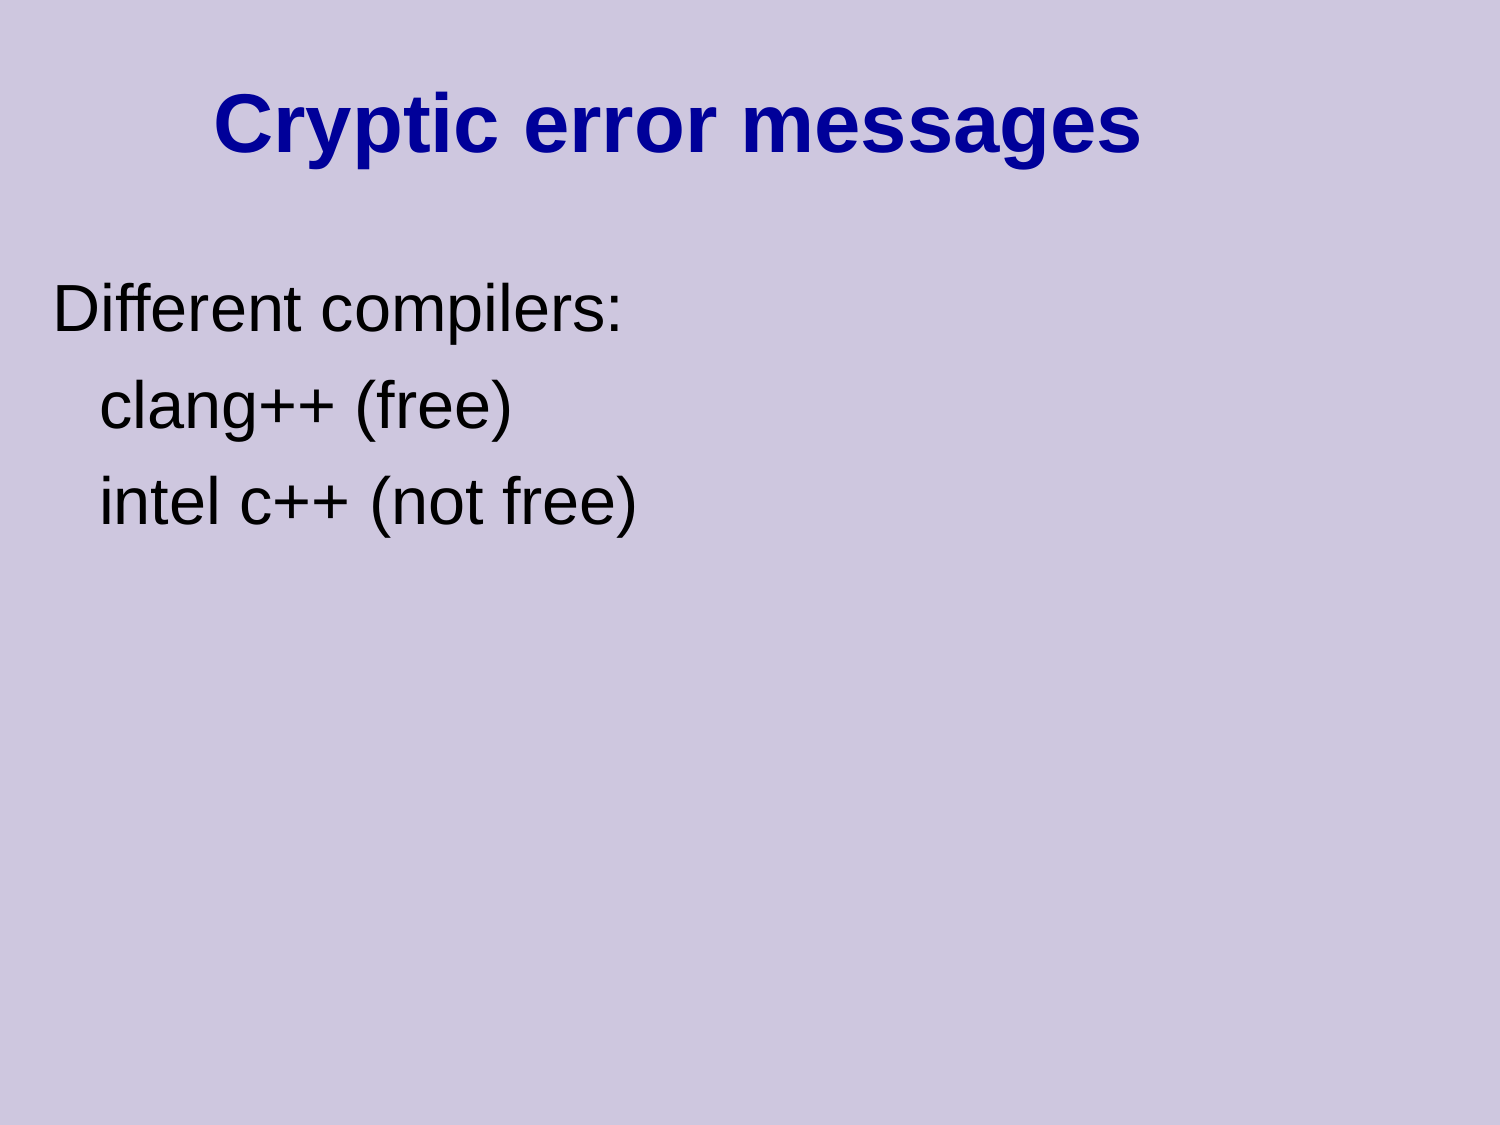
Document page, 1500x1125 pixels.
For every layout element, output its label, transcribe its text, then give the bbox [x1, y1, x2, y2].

title Cryptic error messages [198, 17, 1468, 220]
list Different compilers: clang++ (free) intel c++ (not free) [37, 257, 661, 910]
